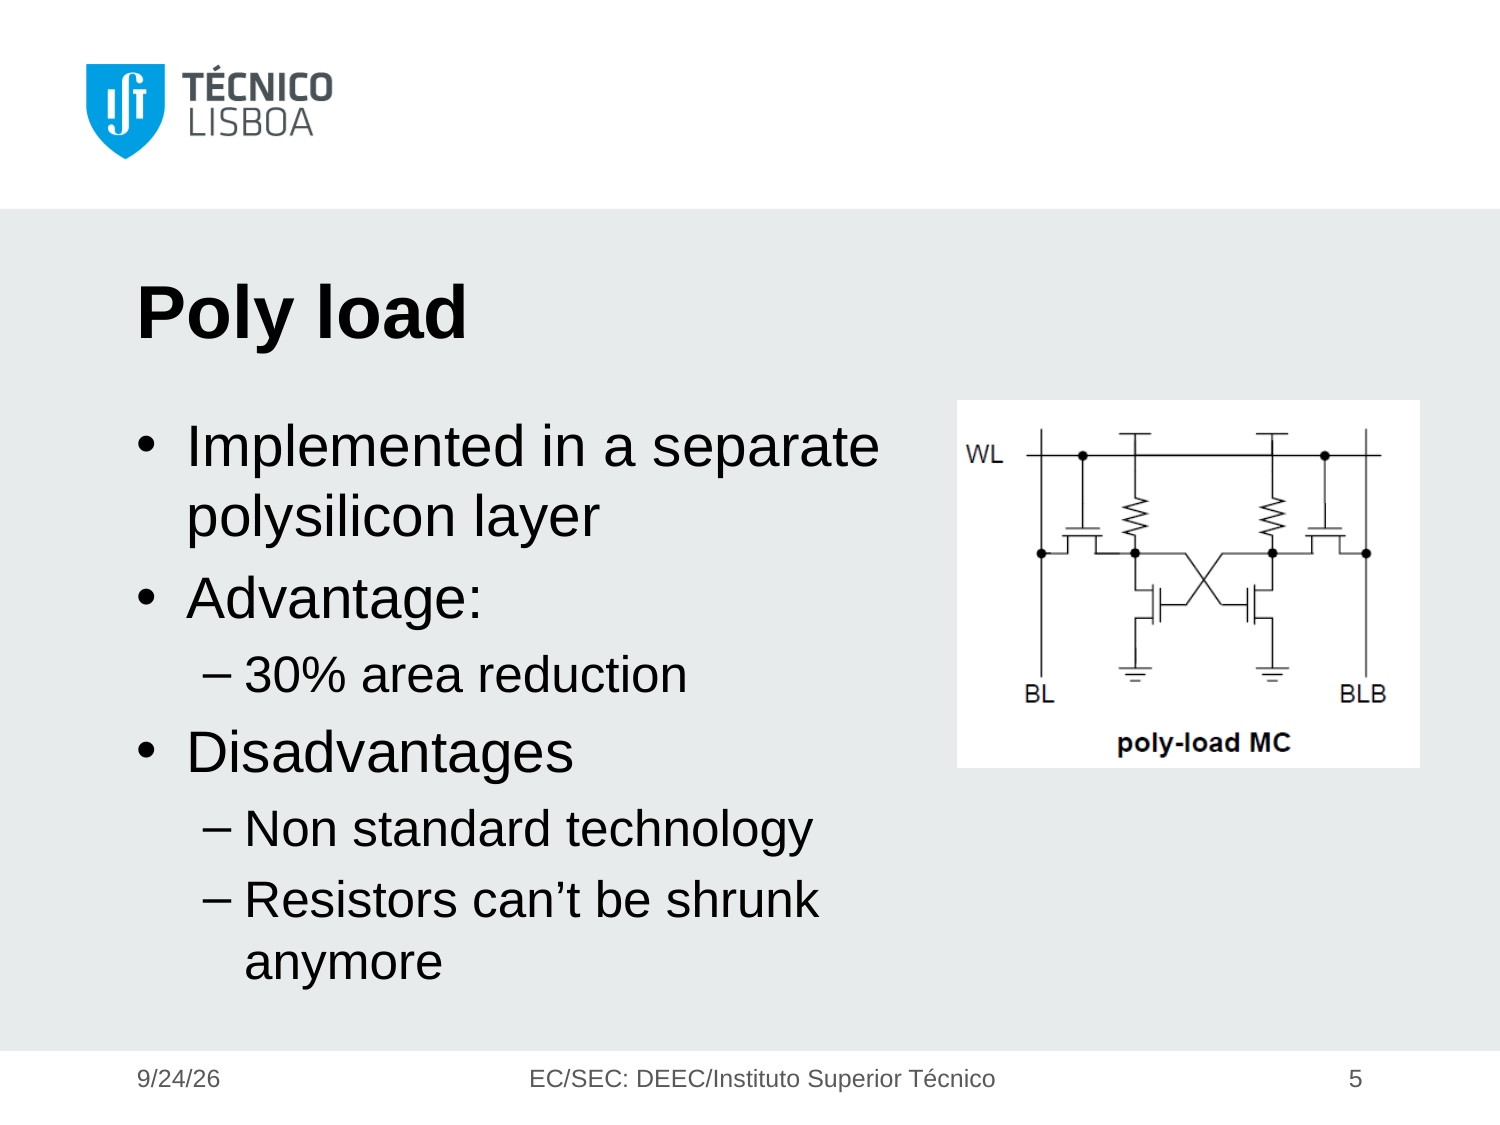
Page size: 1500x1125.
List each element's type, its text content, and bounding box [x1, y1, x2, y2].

slide_number 12/10/20 [121, 1052, 425, 1103]
title Poly load [121, 237, 1378, 381]
slide_number <number> [1077, 1052, 1378, 1103]
list Implemented in a separate polysilicon layer Advantage: 30% area reduction Disadvantages Non standard technology Resistors can’t be shrunk anymore [121, 400, 924, 1005]
picture [0, 0, 1500, 1125]
footer EC/SEC: DEEC/Instituto Superior Técnico [512, 1052, 1021, 1103]
